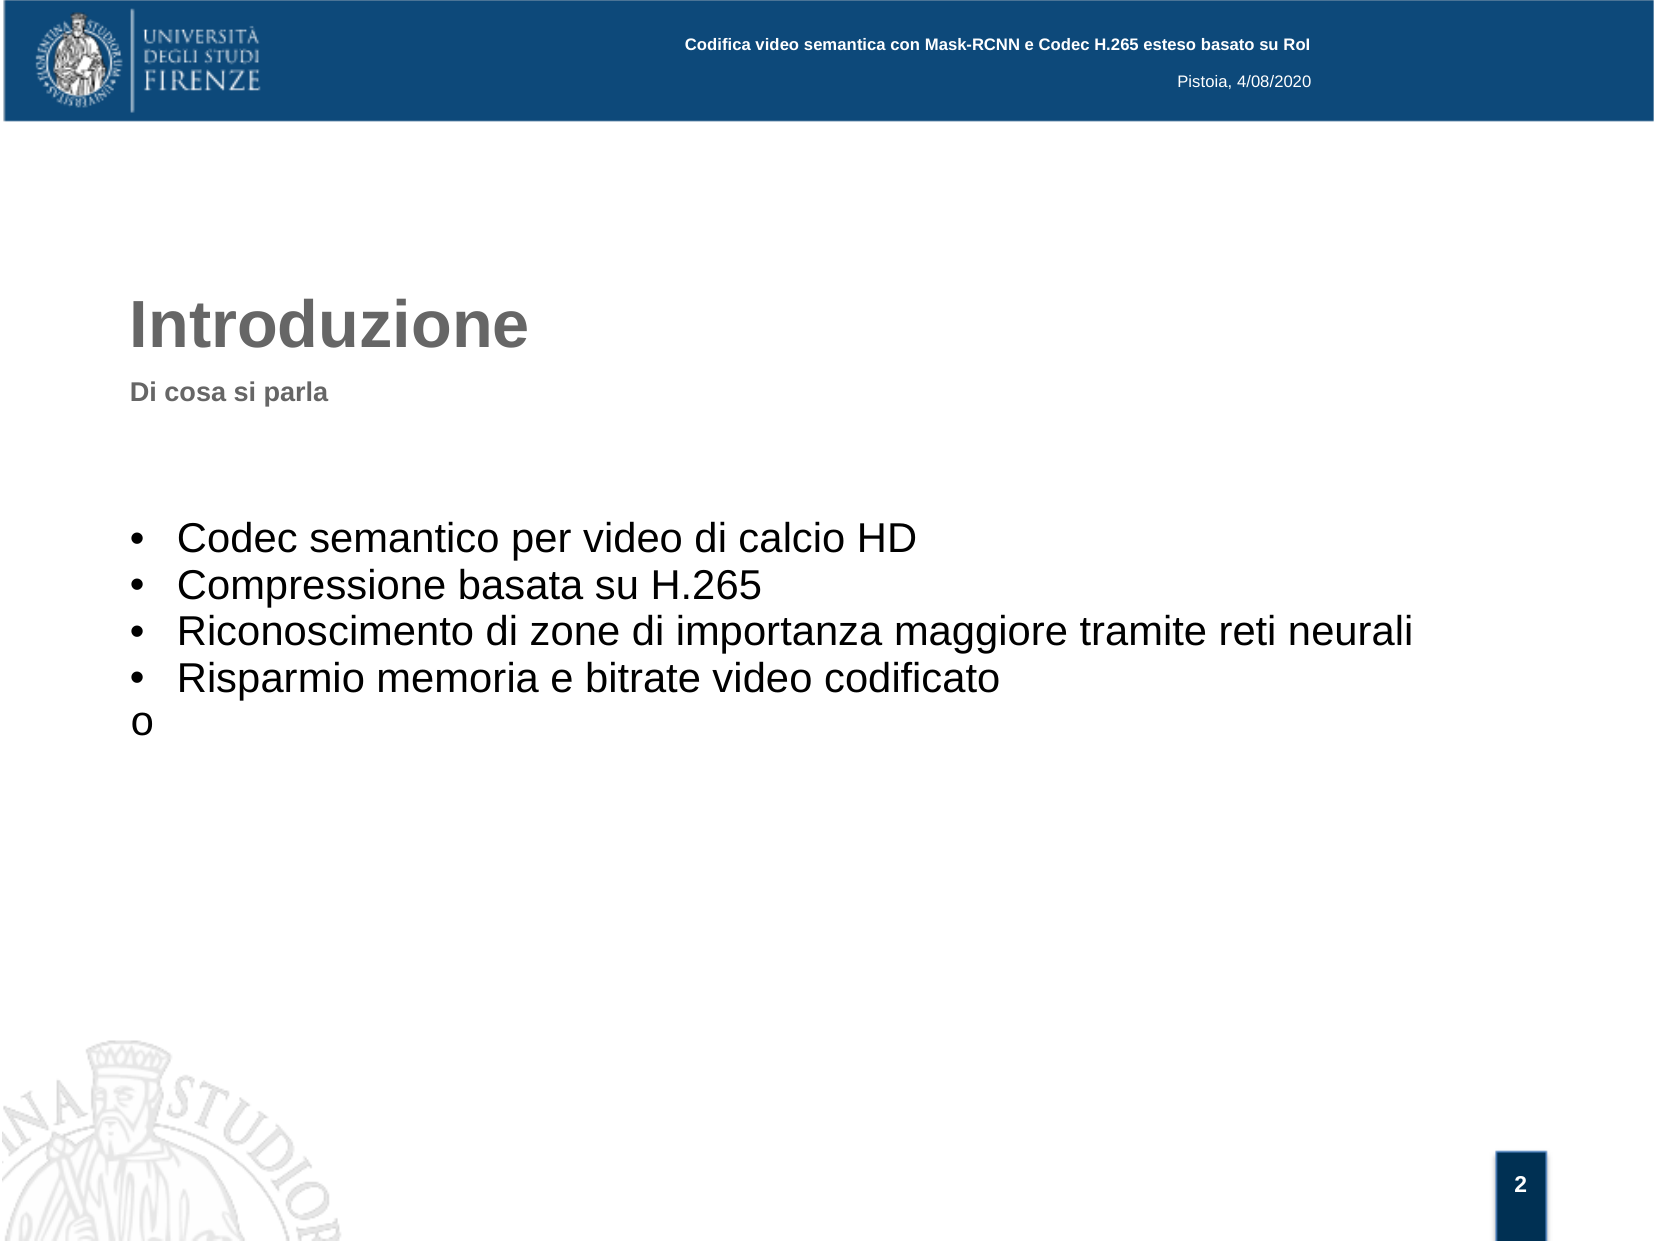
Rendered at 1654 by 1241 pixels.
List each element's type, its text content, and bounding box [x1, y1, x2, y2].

text_box 2 [1505, 1160, 1536, 1208]
picture [2, 0, 1654, 1241]
text_box Introduzione Di cosa si parla [129, 250, 993, 408]
text_box Codec semantico per video di calcio HD Compressione basata su H.265 Riconoscimento di zone di importanza maggiore tramite reti neurali Risparmio memoria e bitrate video codificato [129, 460, 1536, 756]
text_box Codifica video semantica con Mask-RCNN e Codec H.265 esteso basato su RoI Pistoia, 4/08/2020 [685, 24, 1548, 102]
